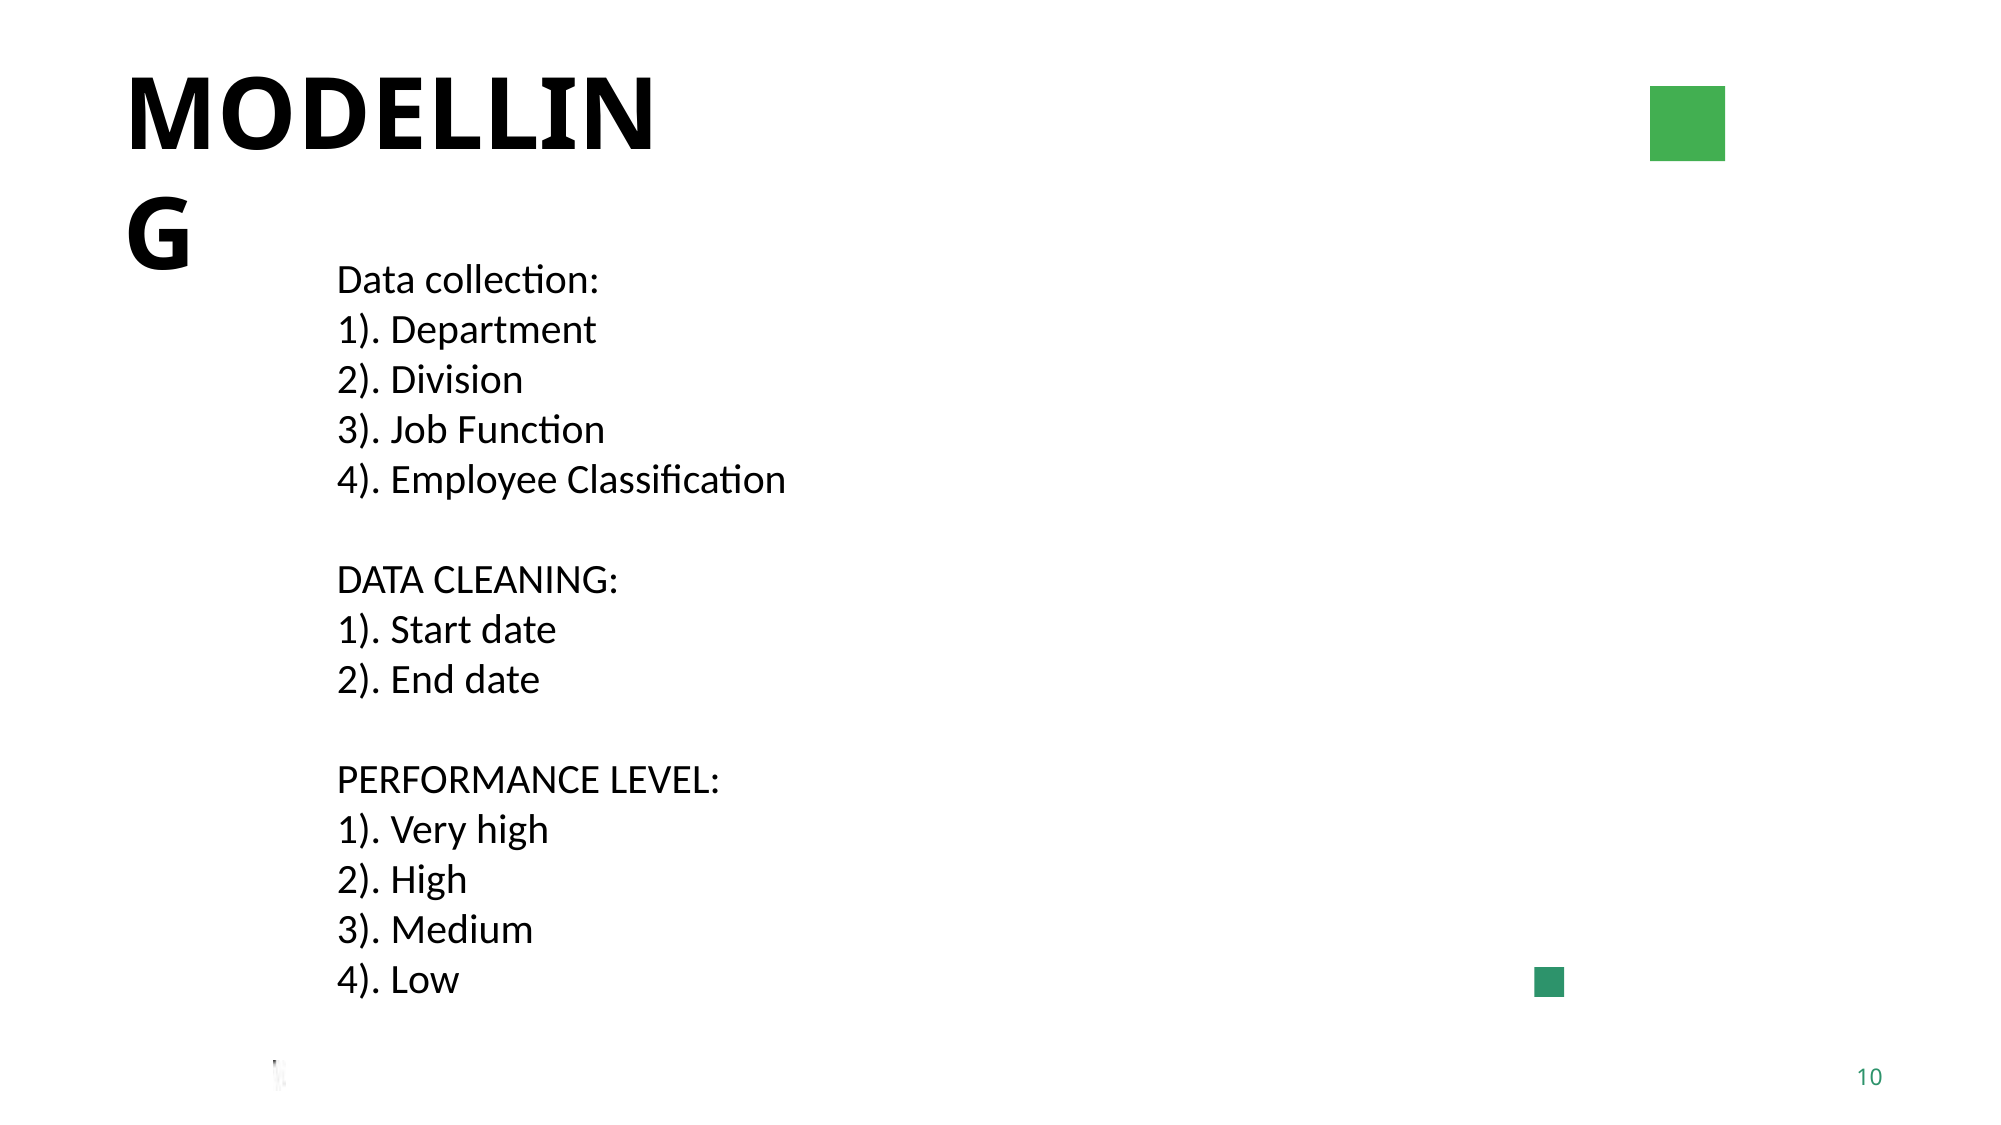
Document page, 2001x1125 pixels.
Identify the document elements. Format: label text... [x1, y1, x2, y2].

text_box [1534, 967, 1565, 997]
text_box Data collection: 1). Department 2). Division 3). Job Function 4). Employee Classification DATA CLEANING: 1). Start date 2). End date PERFORMANCE LEVEL: 1). Very high 2). High 3). Medium 4). Low [321, 244, 1323, 1017]
text_box 10 [1849, 1061, 1888, 1094]
picture [273, 1060, 286, 1091]
text_box [1650, 86, 1726, 162]
text_box MODELLING [121, 47, 664, 173]
